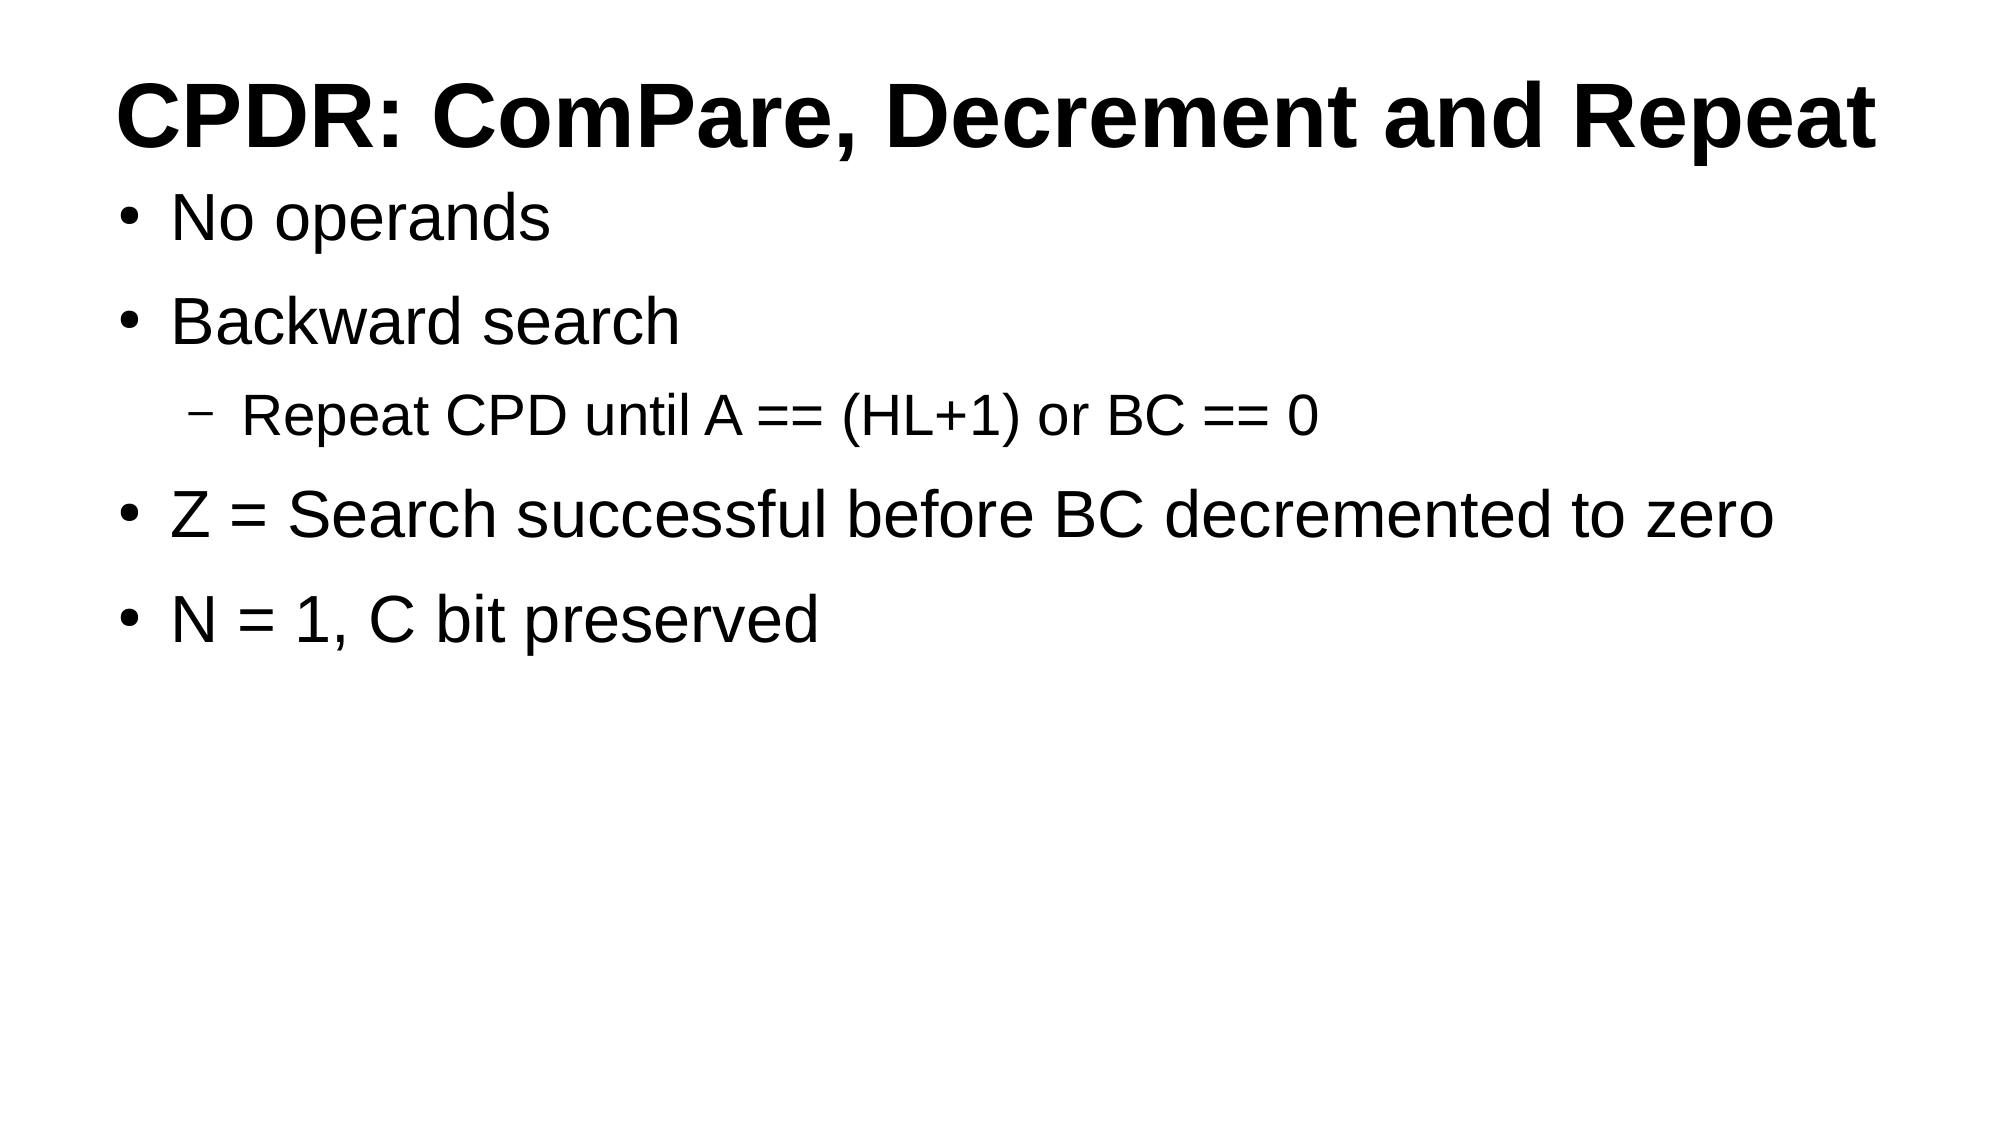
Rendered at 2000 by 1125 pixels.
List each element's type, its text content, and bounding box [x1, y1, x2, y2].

title CPDR: ComPare, Decrement and Repeat [90, 6, 1906, 225]
list No operands Backward search Repeat CPD until A == (HL+1) or BC == 0 Z = Search successful before BC decremented to zero N = 1, C bit preserved [99, 179, 1921, 1060]
